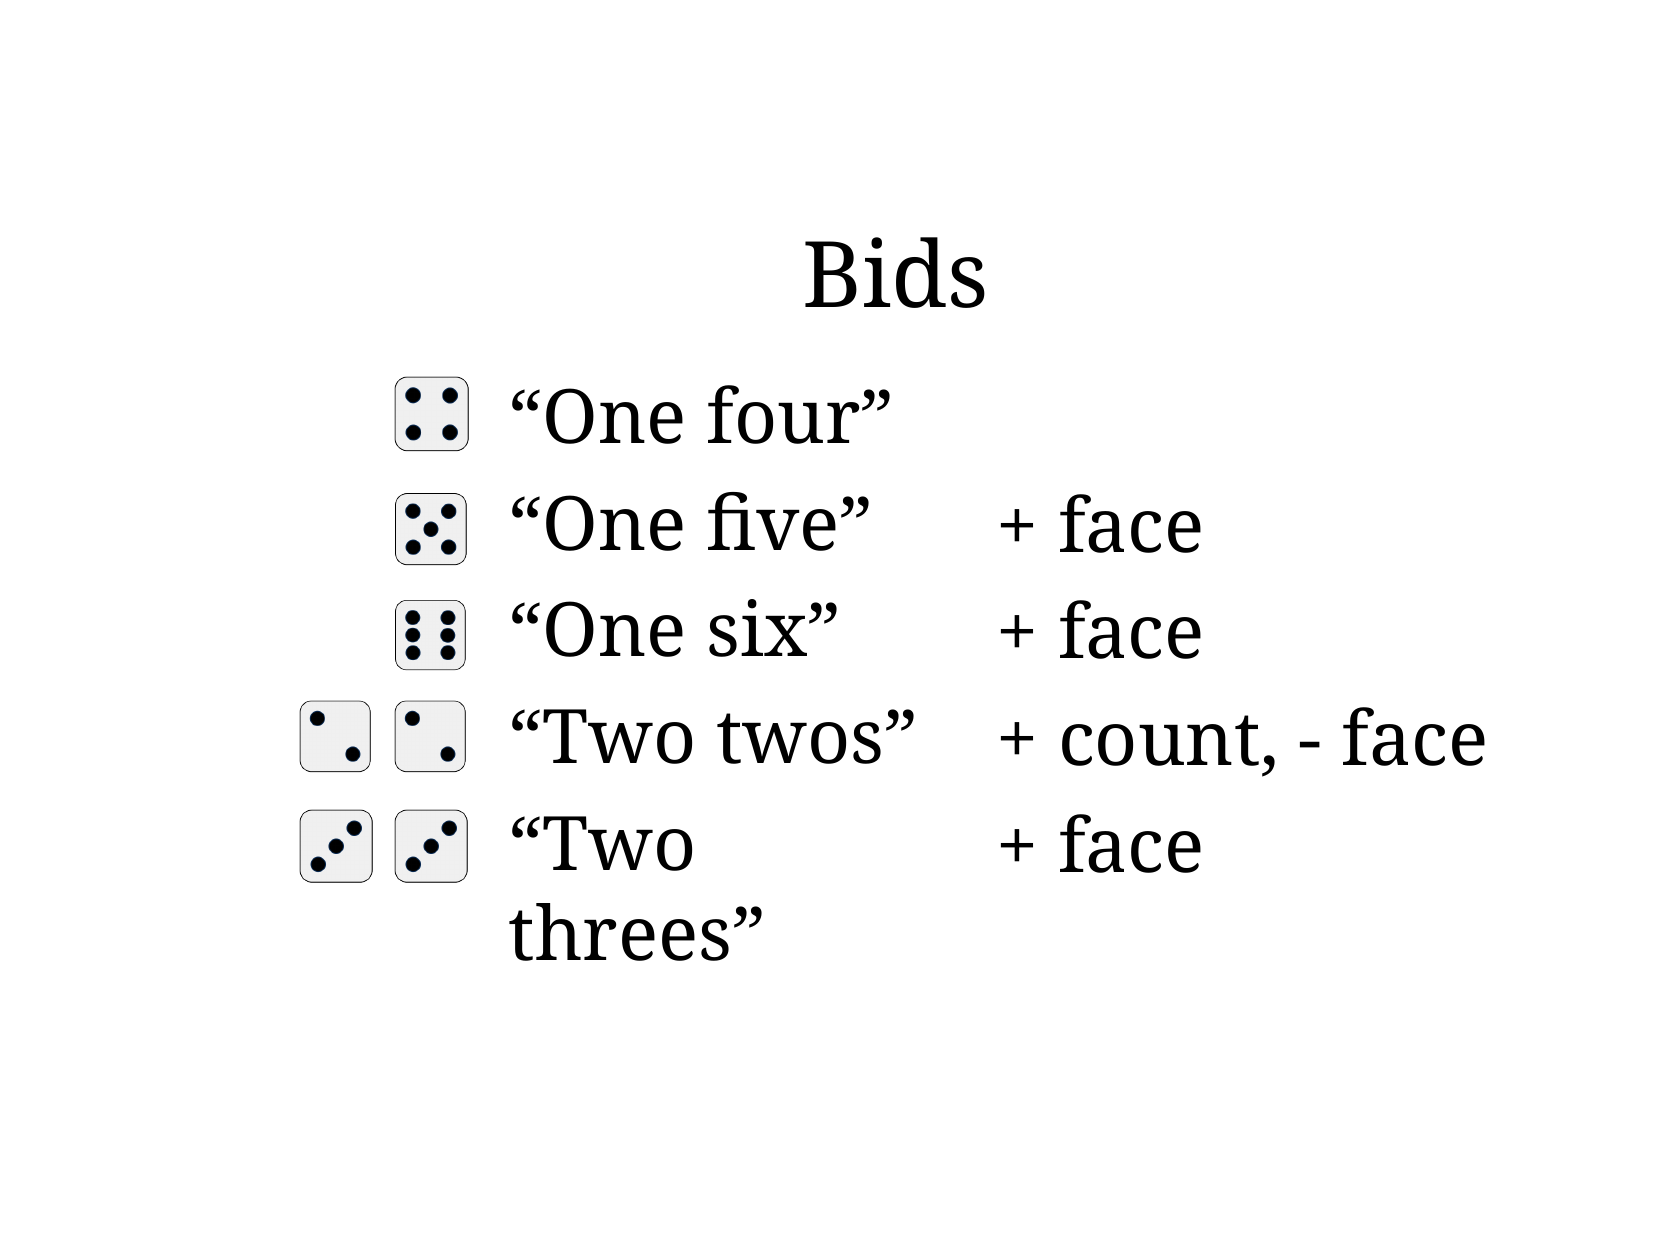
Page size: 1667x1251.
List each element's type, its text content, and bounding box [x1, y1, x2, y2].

picture [393, 491, 468, 567]
picture [298, 808, 374, 885]
title Bids [187, 166, 1605, 376]
picture [393, 374, 470, 453]
list “One four” “One five” “One six” “Two twos” “Two threes” [437, 360, 976, 1112]
list + face + face + count, - face + face [925, 362, 1526, 1114]
picture [393, 597, 468, 673]
picture [393, 808, 469, 885]
picture [298, 698, 373, 774]
picture [393, 698, 468, 774]
